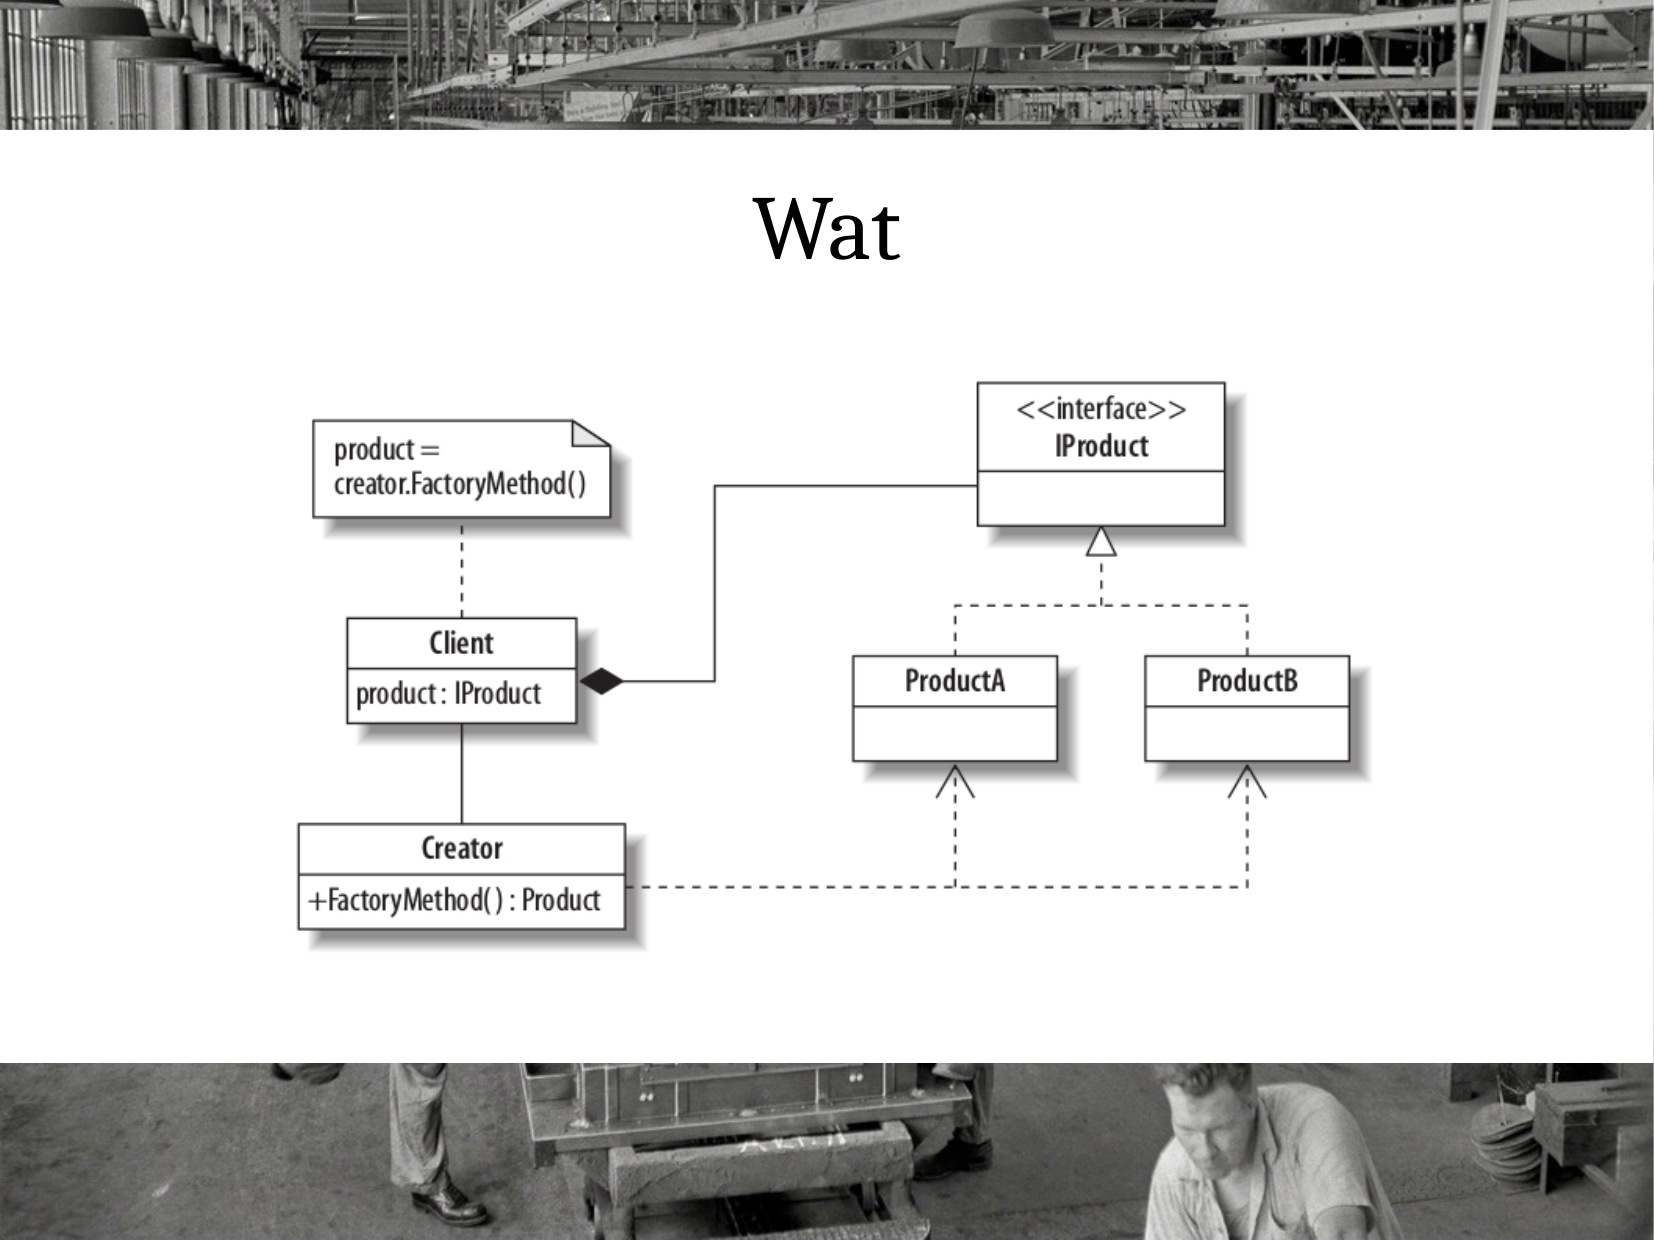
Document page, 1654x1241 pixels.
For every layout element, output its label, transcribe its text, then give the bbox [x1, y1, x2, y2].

picture [0, 1063, 1654, 1240]
picture [0, 0, 1654, 129]
picture [92, 366, 1579, 967]
title Wat [82, 126, 1571, 334]
